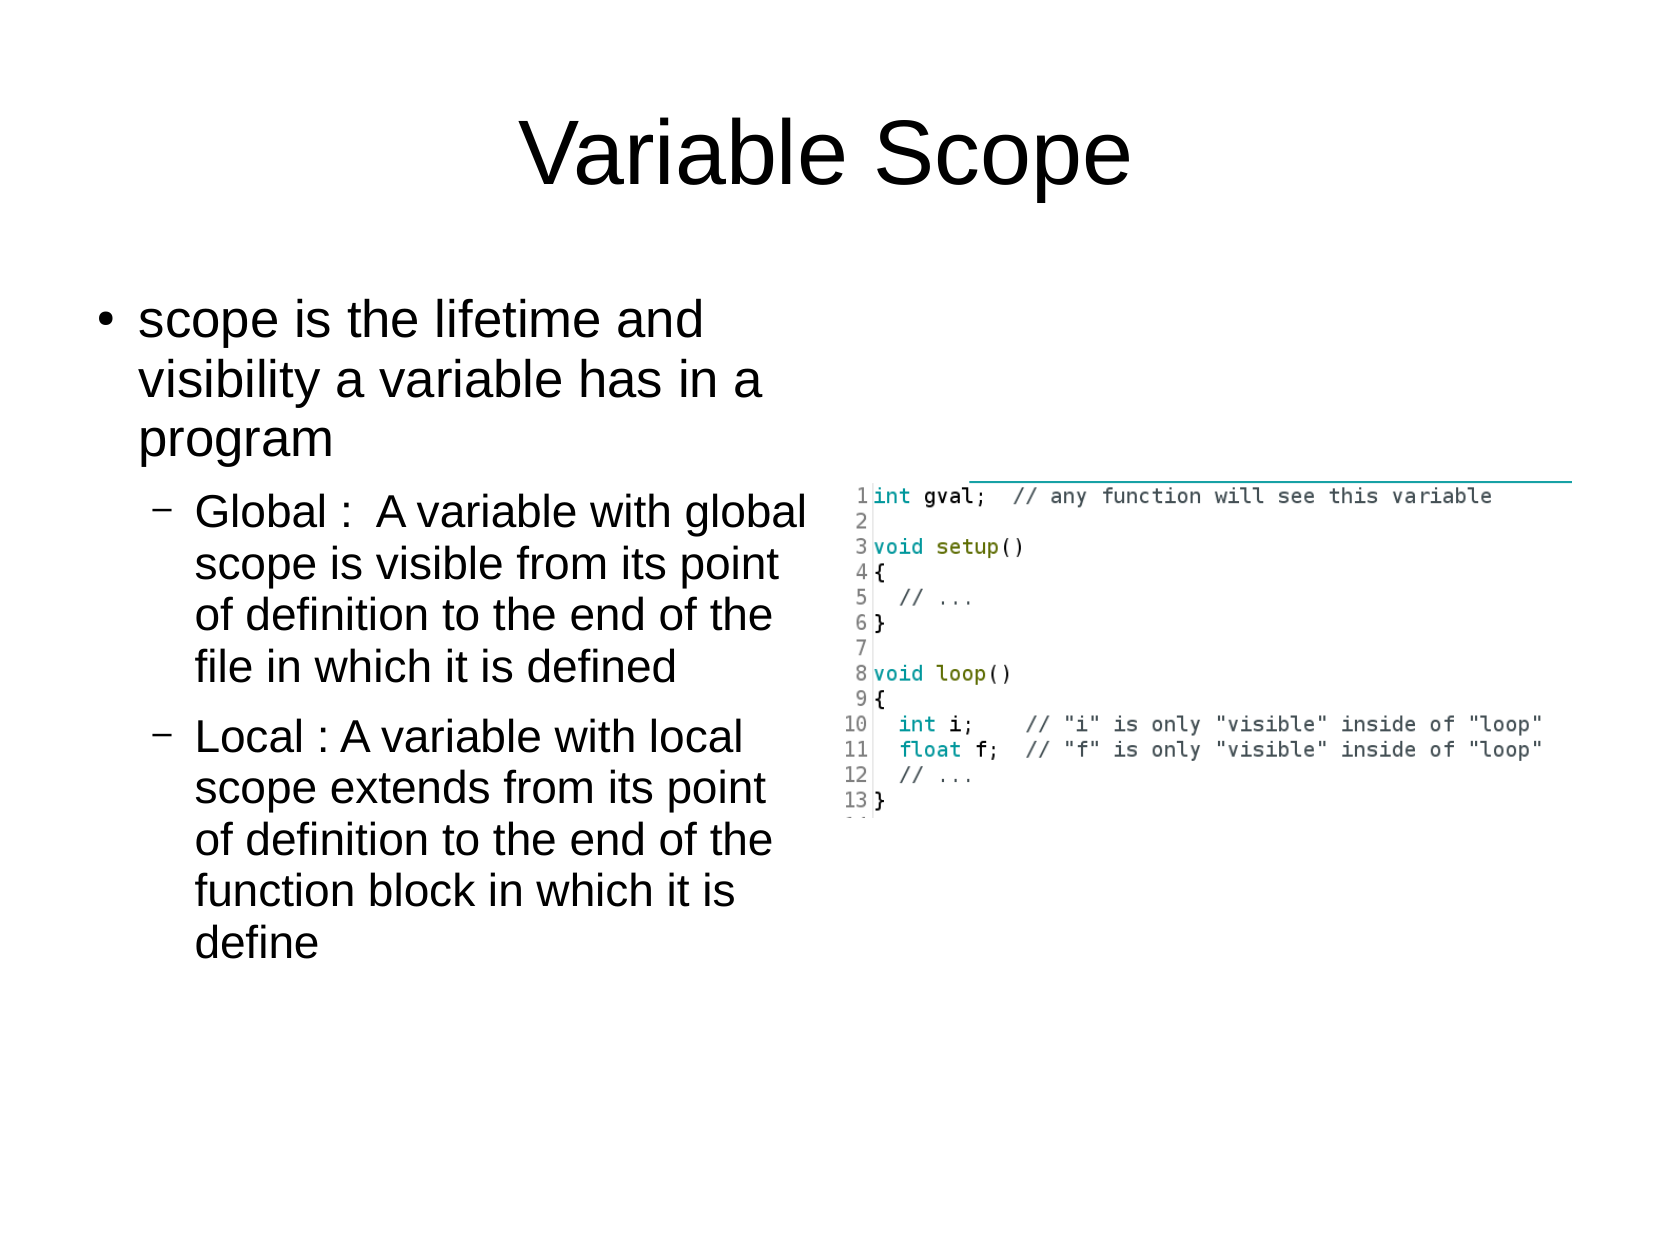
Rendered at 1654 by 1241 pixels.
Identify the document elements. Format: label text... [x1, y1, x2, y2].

title Variable Scope [82, 49, 1571, 257]
list scope is the lifetime and visibility a variable has in a program Global : A variable with global scope is visible from its point of definition to the end of the file in which it is defined Local : A variable with local scope extends from its point of definition to the end of the function block in which it is define [82, 290, 809, 1010]
picture [845, 481, 1572, 818]
